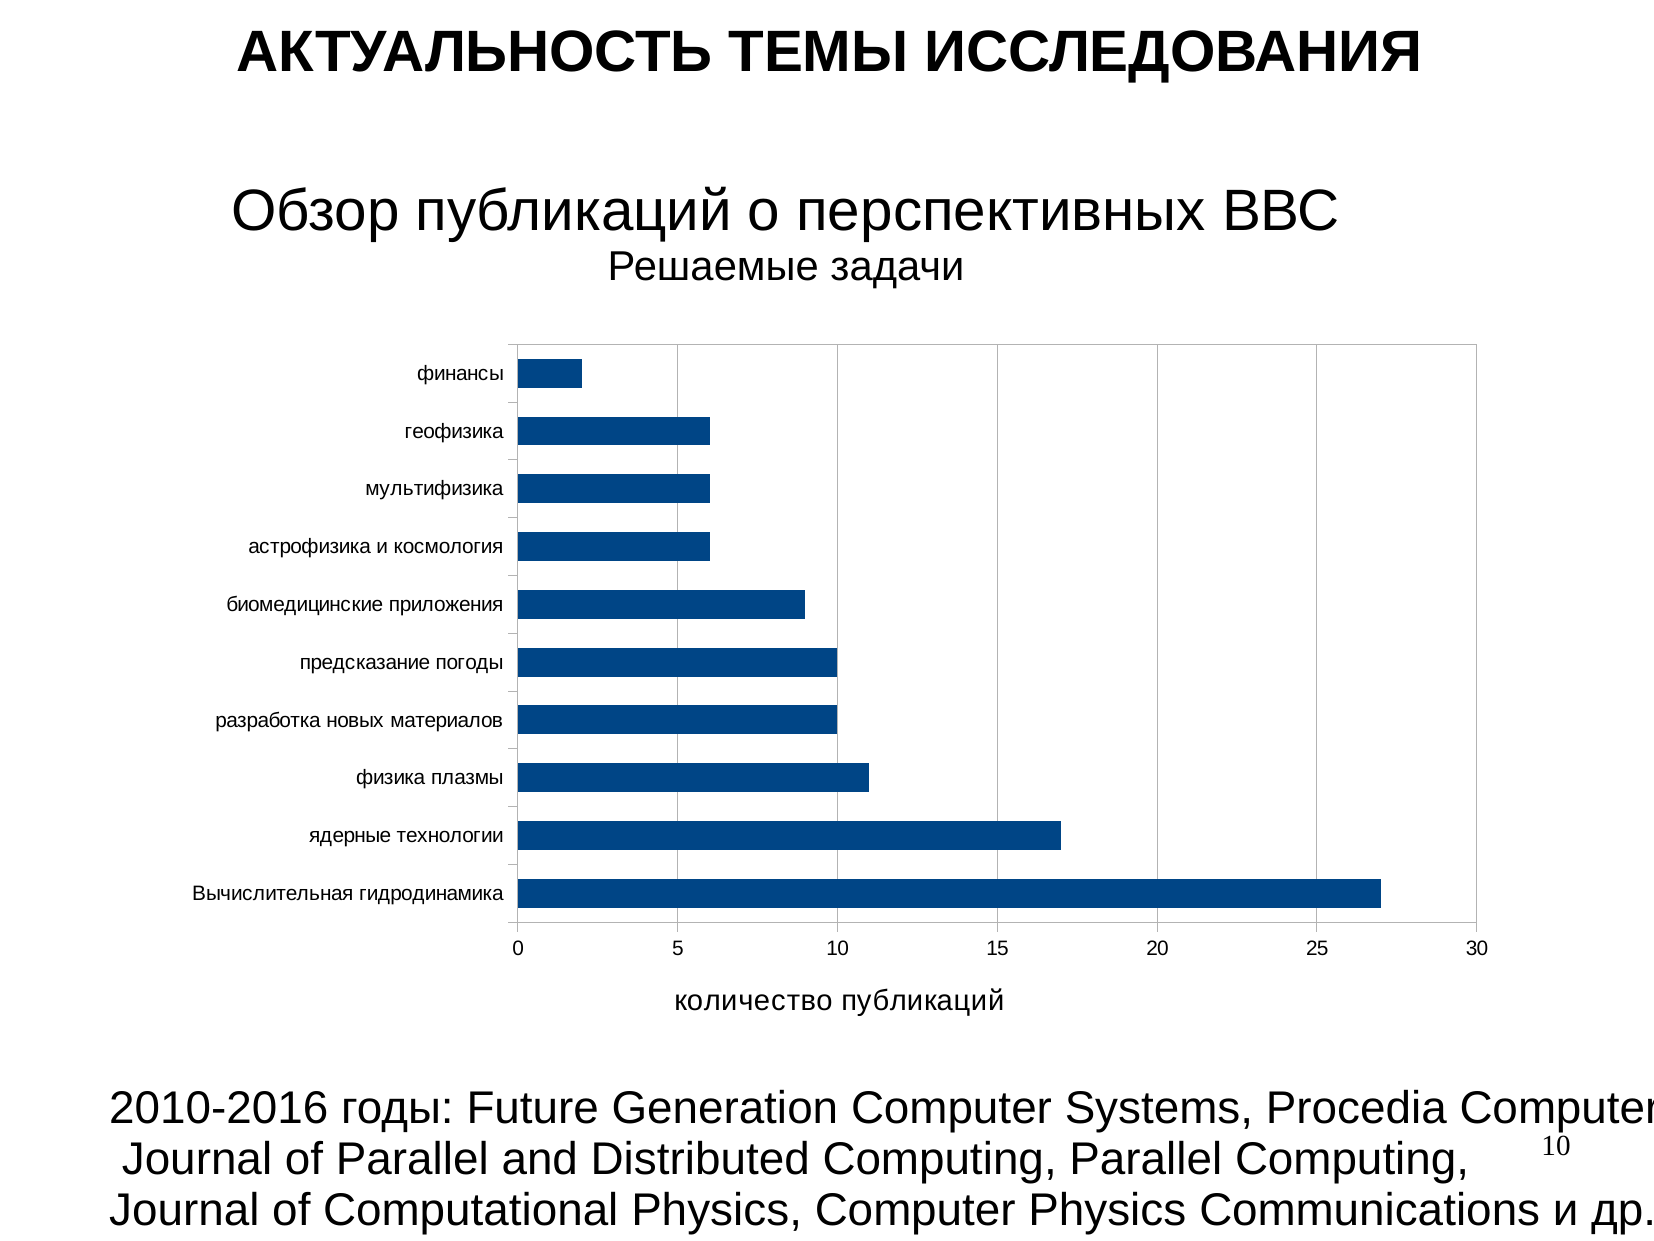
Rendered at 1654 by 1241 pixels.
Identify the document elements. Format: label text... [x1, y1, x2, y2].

title Обзор публикаций о перспективных ВВС Решаемые задачи [41, 160, 1531, 307]
text_box 2010-2016 годы: Future Generation Computer Systems, Procedia Computers Science, Journal of Parallel and Distributed Computing, Parallel Computing, Journal of Computational Physics, Computer Physics Communications и др. [94, 1074, 1654, 1241]
text_box АКТУАЛЬНОСТЬ ТЕМЫ ИССЛЕДОВАНИЯ [0, 0, 1654, 154]
chart [165, 330, 1515, 1051]
